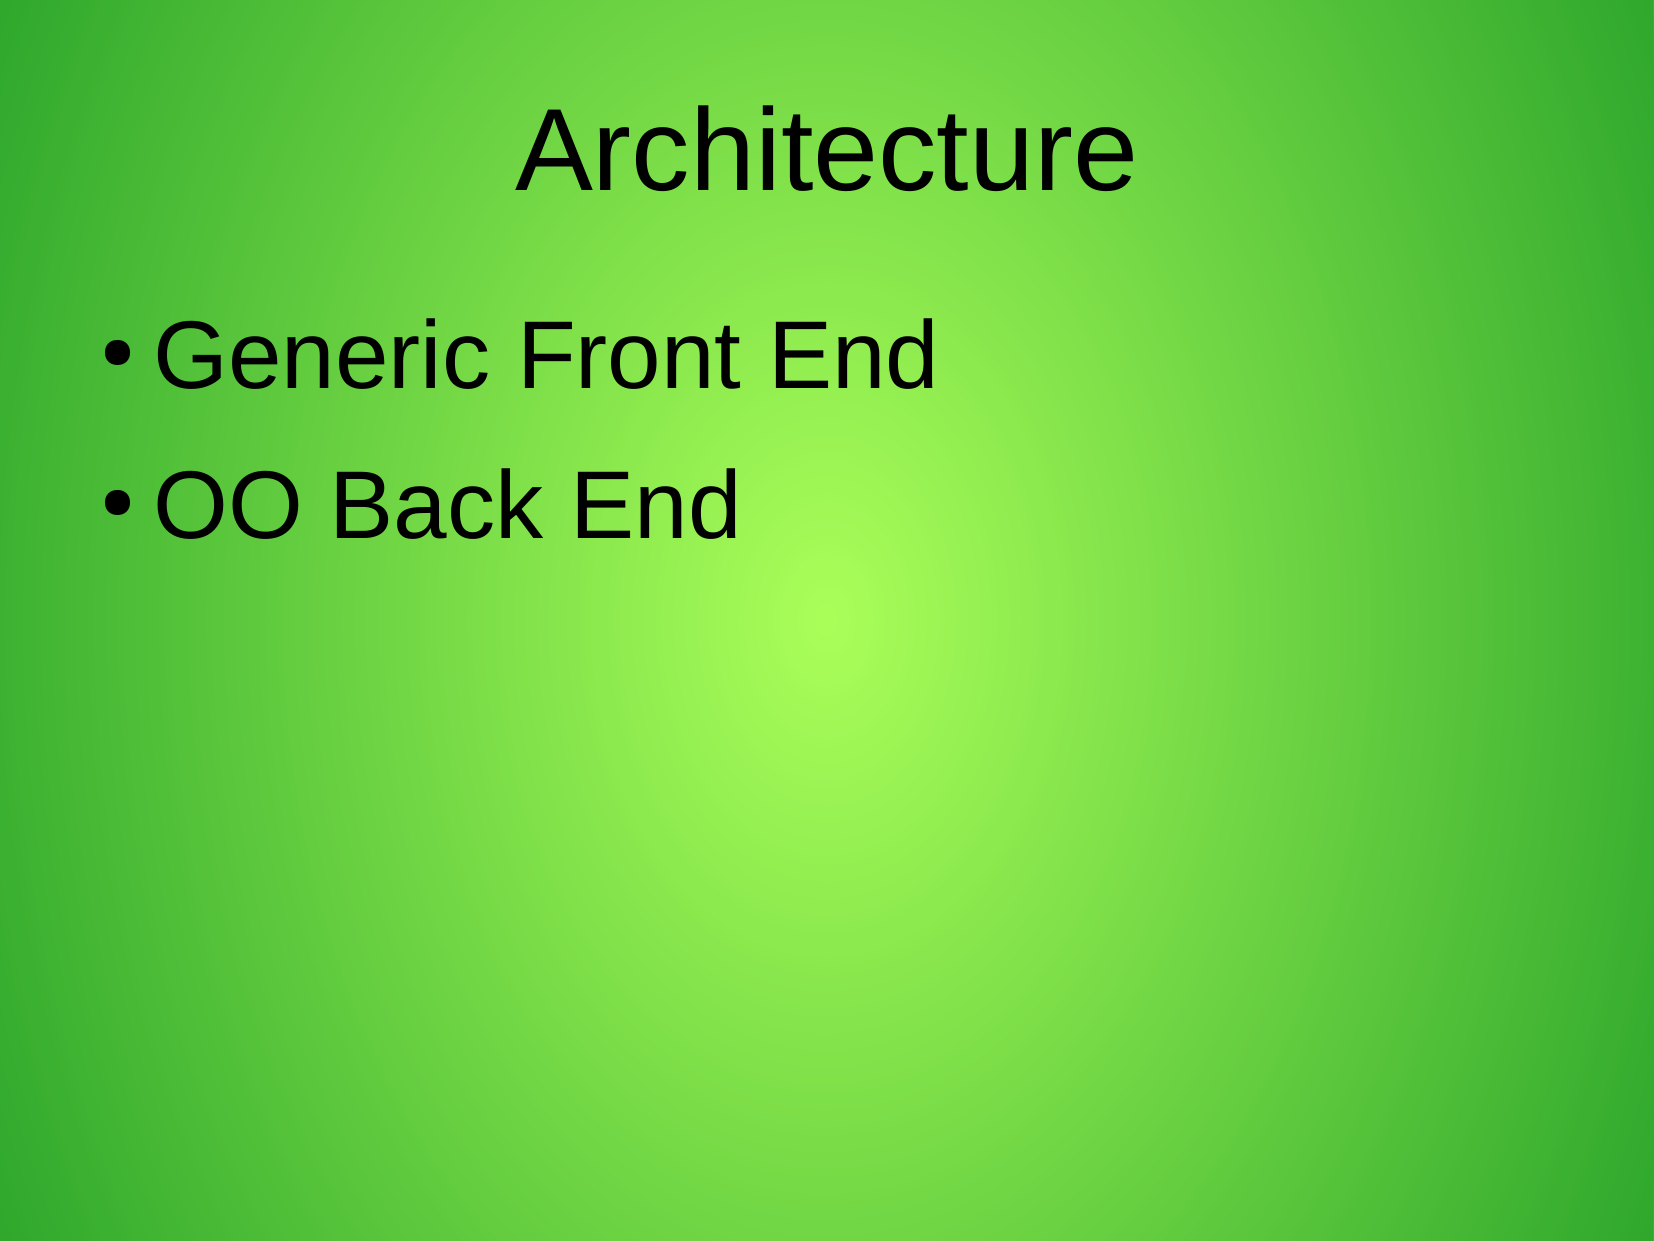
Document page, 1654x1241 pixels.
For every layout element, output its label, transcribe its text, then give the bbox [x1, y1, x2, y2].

list Generic Front End OO Back End [82, 300, 1571, 1156]
title Architecture [82, 47, 1571, 252]
